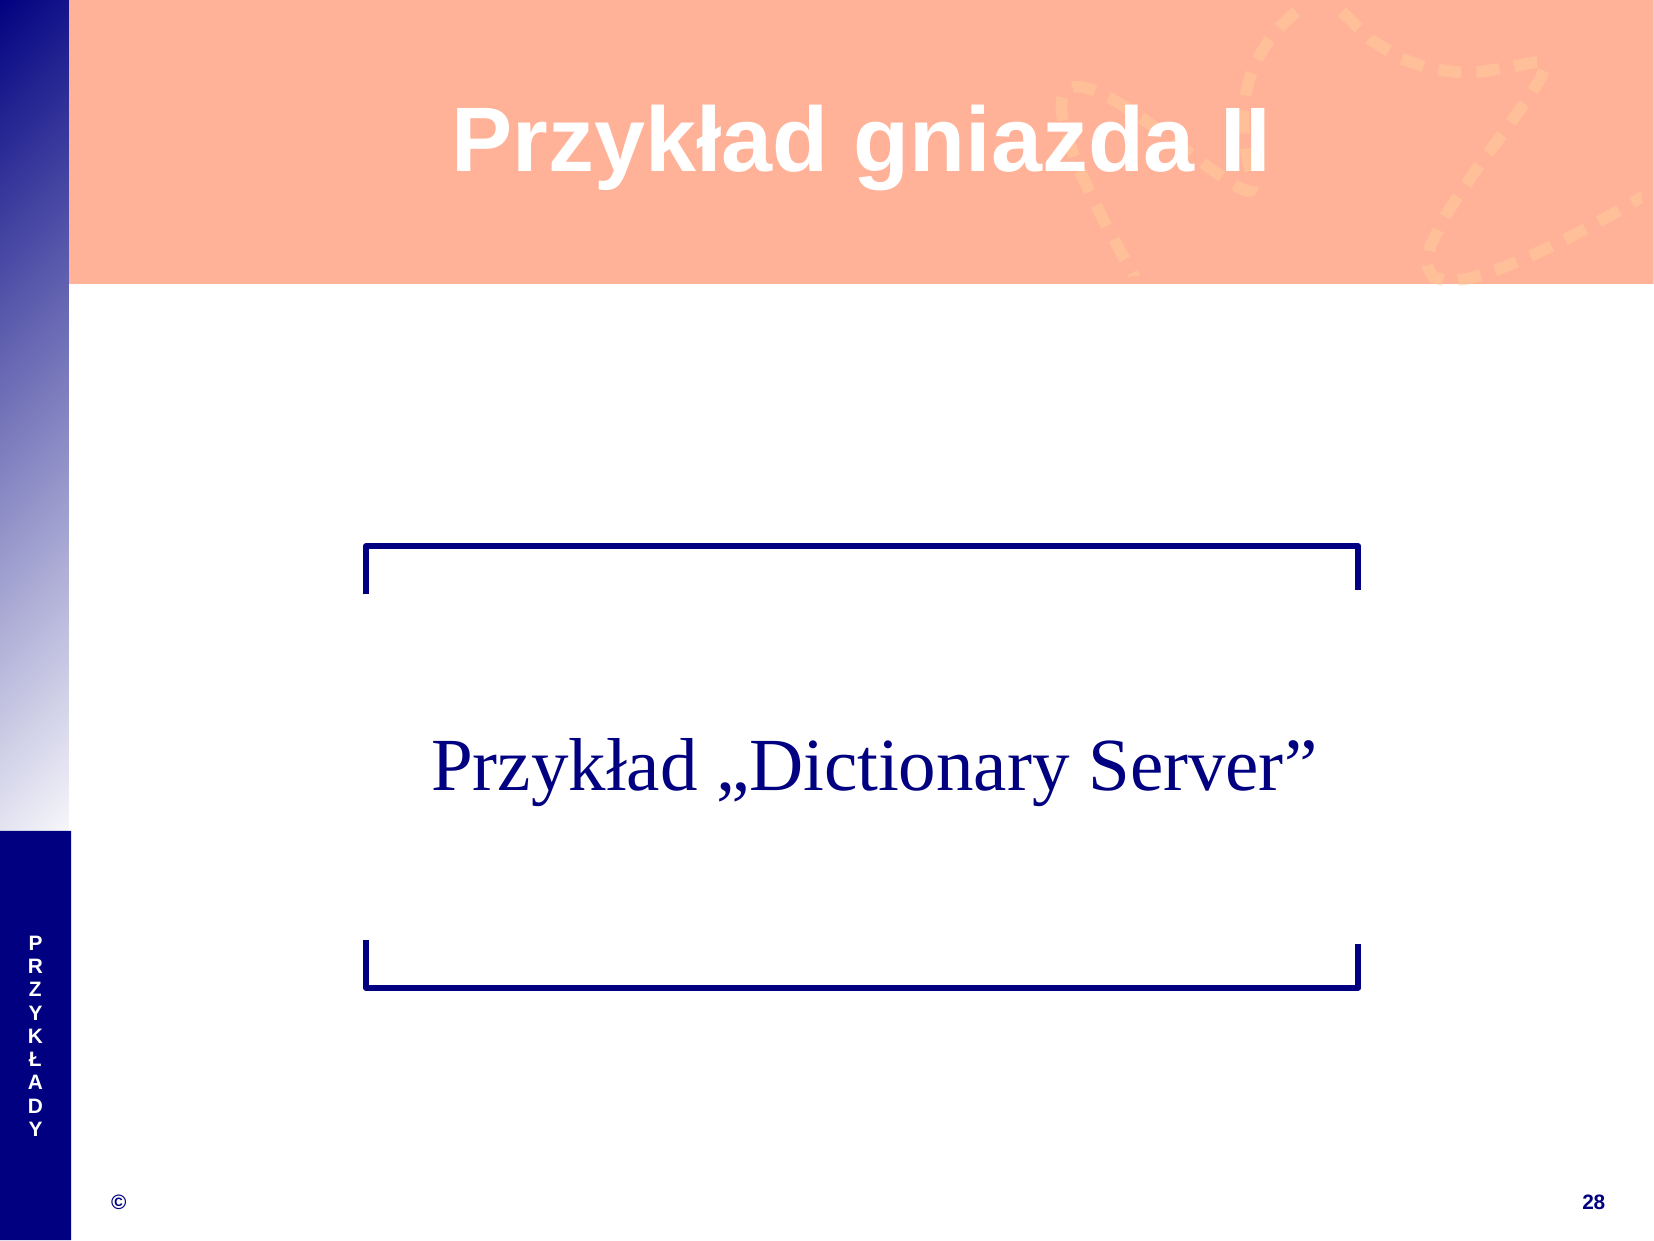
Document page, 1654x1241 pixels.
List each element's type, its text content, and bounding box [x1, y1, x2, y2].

text_box Przykład „Dictionary Server” [384, 513, 1341, 1017]
title Przykład gniazda II [70, 36, 1654, 244]
text_box P R Z Y K Ł A D Y [0, 831, 71, 1241]
